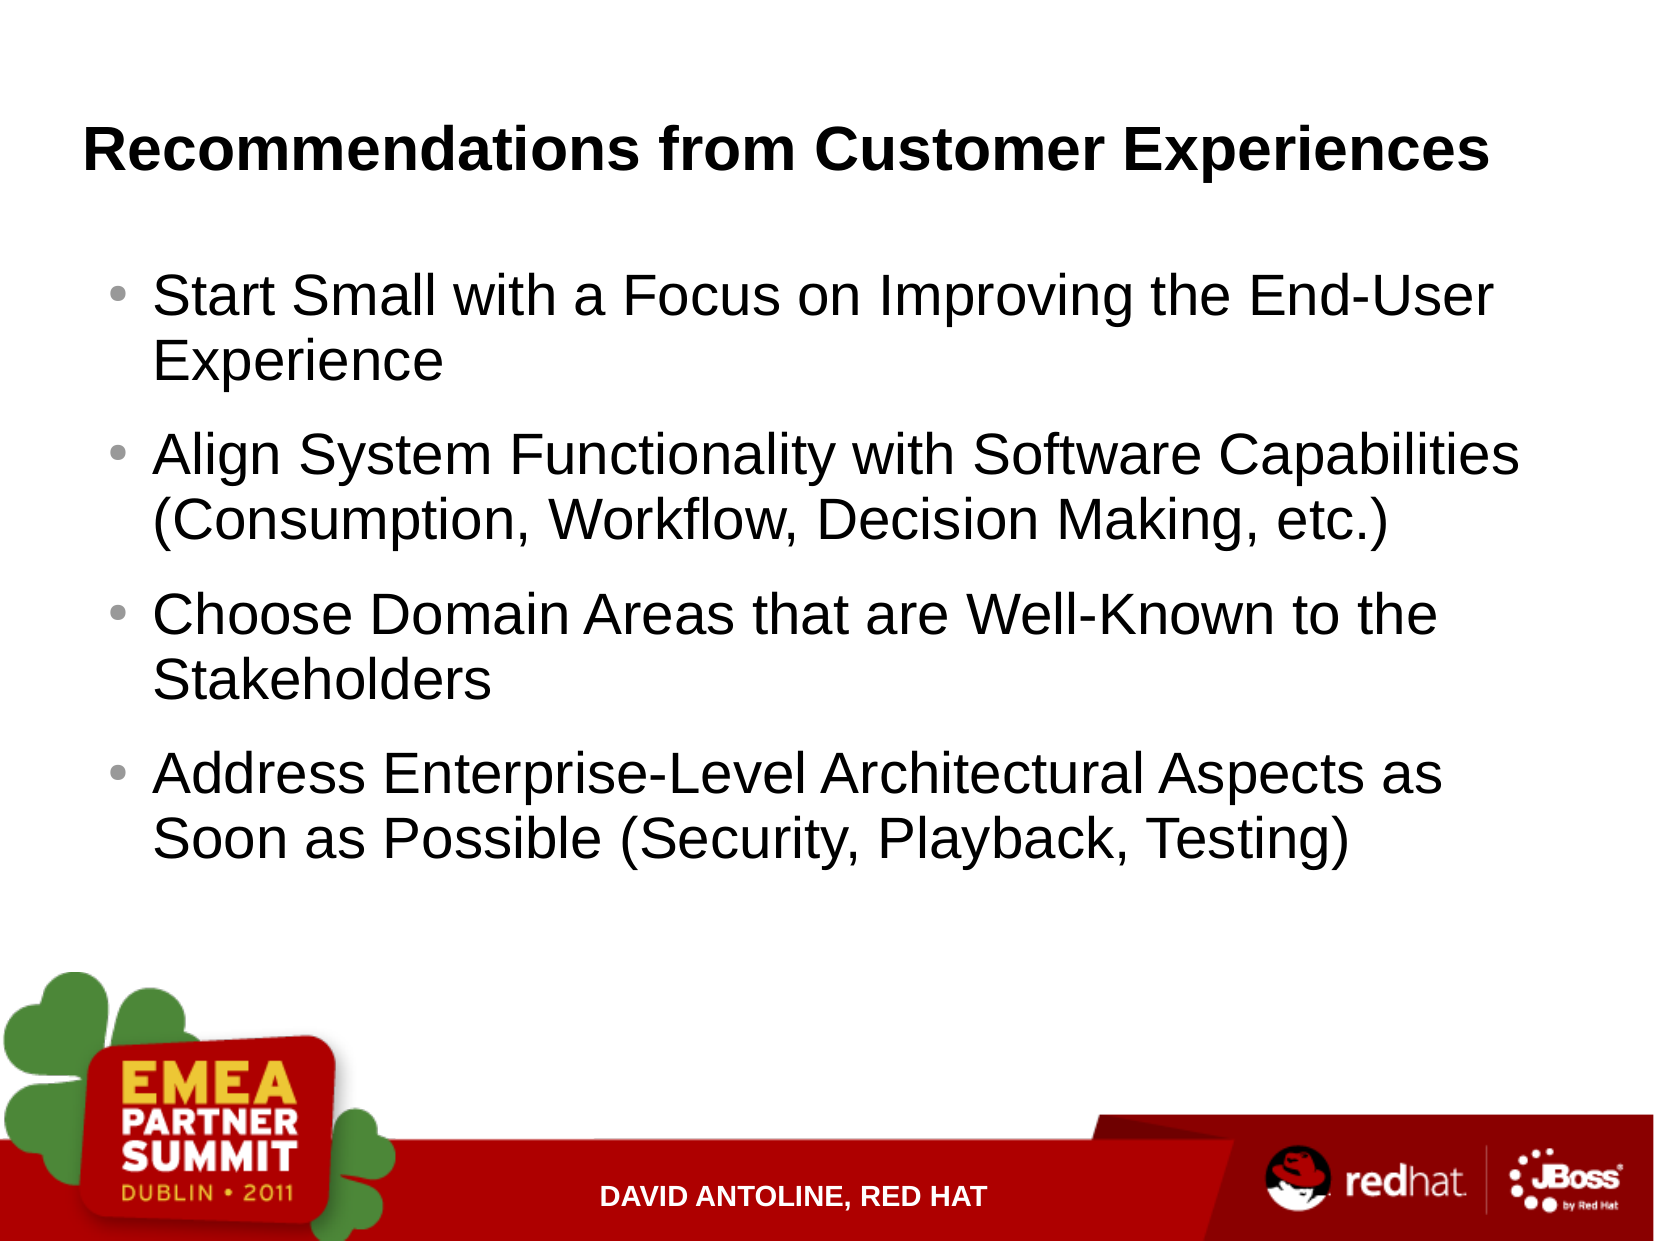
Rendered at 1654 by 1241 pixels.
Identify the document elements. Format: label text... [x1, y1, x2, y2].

list Start Small with a Focus on Improving the End-User Experience Align System Functionality with Software Capabilities (Consumption, Workflow, Decision Making, etc.) Choose Domain Areas that are Well-Known to the Stakeholders Address Enterprise-Level Architectural Aspects as Soon as Possible (Security, Playback, Testing) [92, 262, 1581, 1042]
title Recommendations from Customer Experiences [82, 55, 1571, 243]
picture [0, 972, 1654, 1241]
